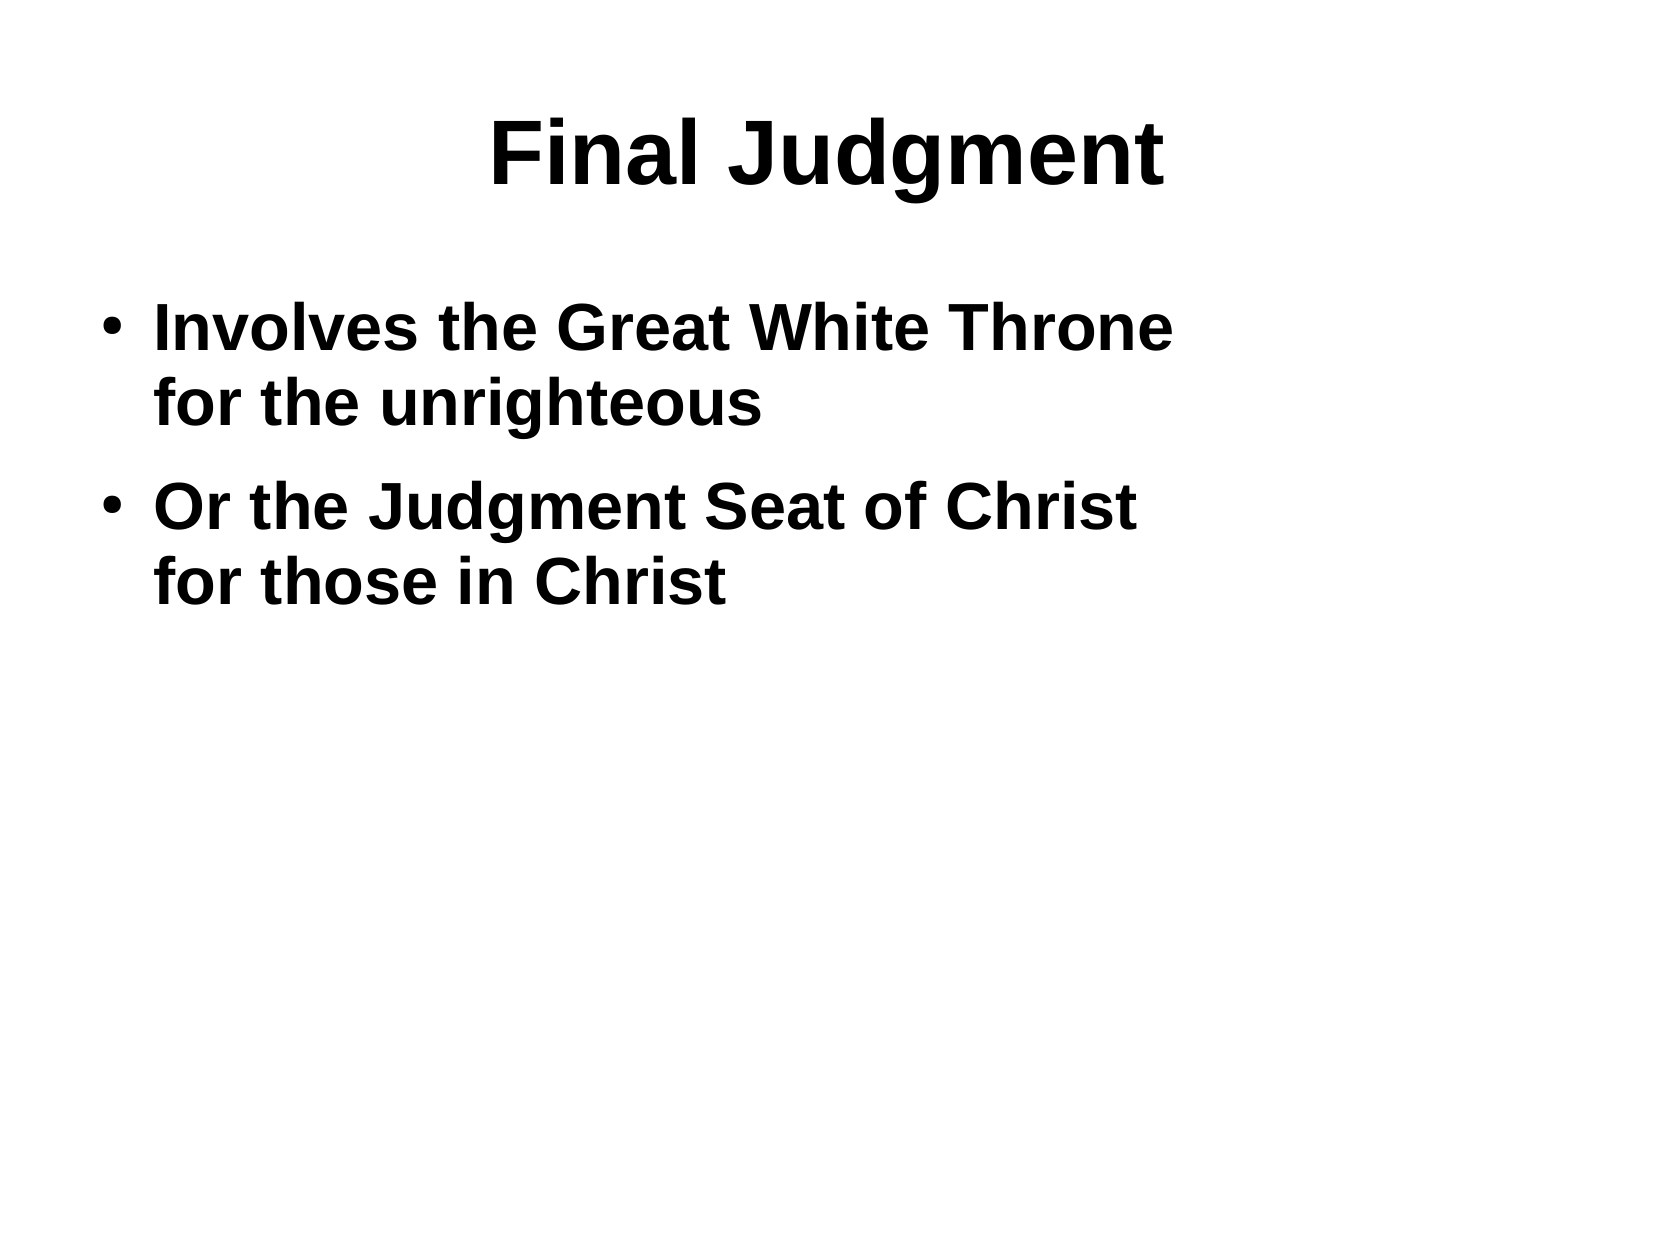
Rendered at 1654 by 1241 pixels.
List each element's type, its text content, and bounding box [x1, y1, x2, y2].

list Involves the Great White Throne for the unrighteous Or the Judgment Seat of Christ for those in Christ [82, 290, 1571, 1109]
title Final Judgment [82, 49, 1571, 257]
